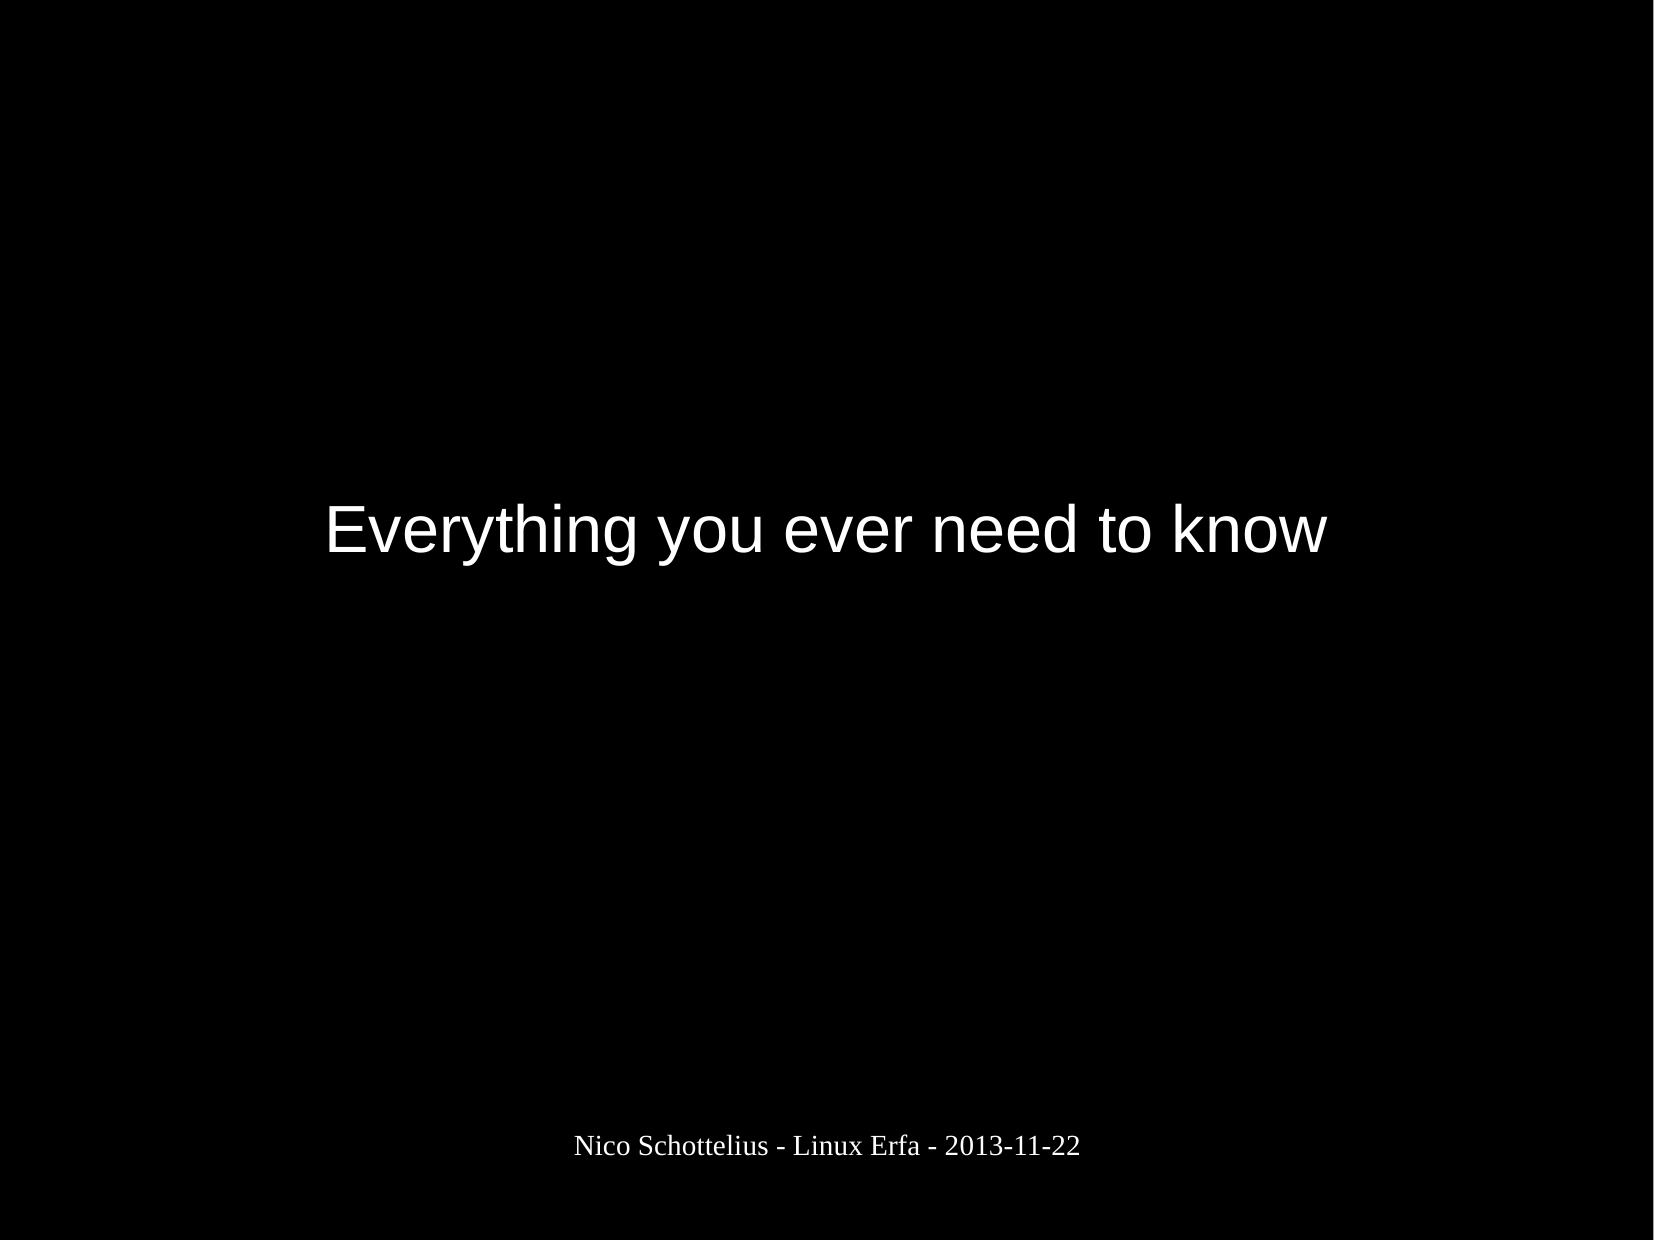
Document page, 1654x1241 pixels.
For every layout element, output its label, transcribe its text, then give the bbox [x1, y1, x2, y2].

subtitle Everything you ever need to know [82, 49, 1571, 1010]
